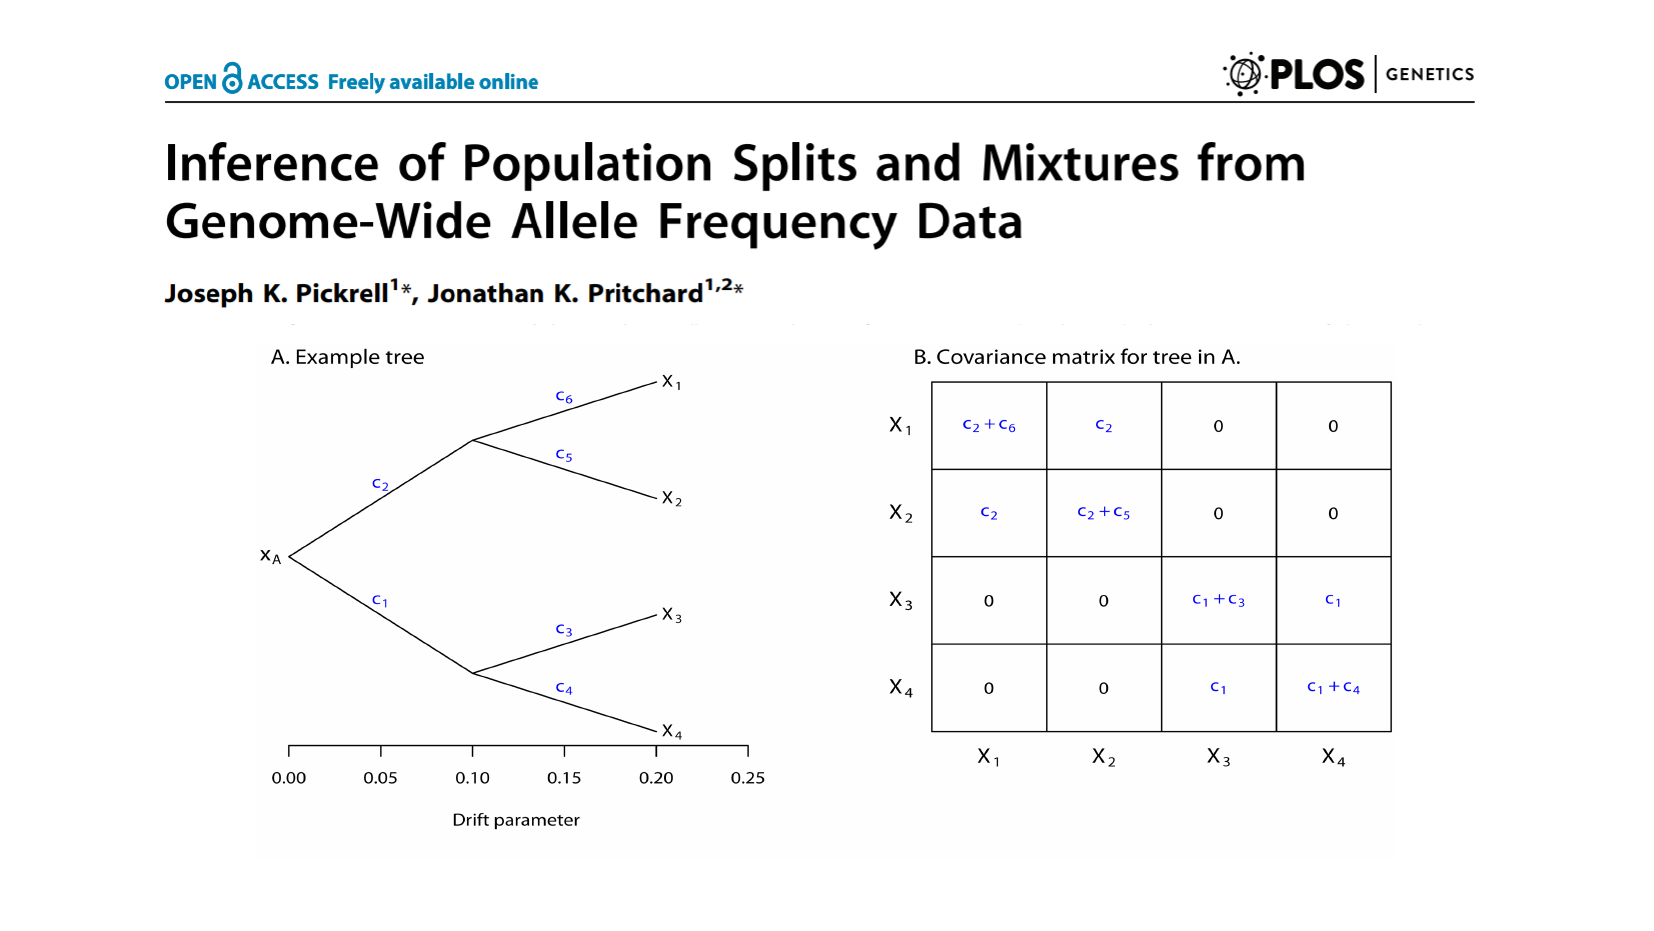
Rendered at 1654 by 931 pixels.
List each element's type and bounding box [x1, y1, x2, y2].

picture [255, 345, 1397, 858]
picture [126, 29, 1516, 326]
